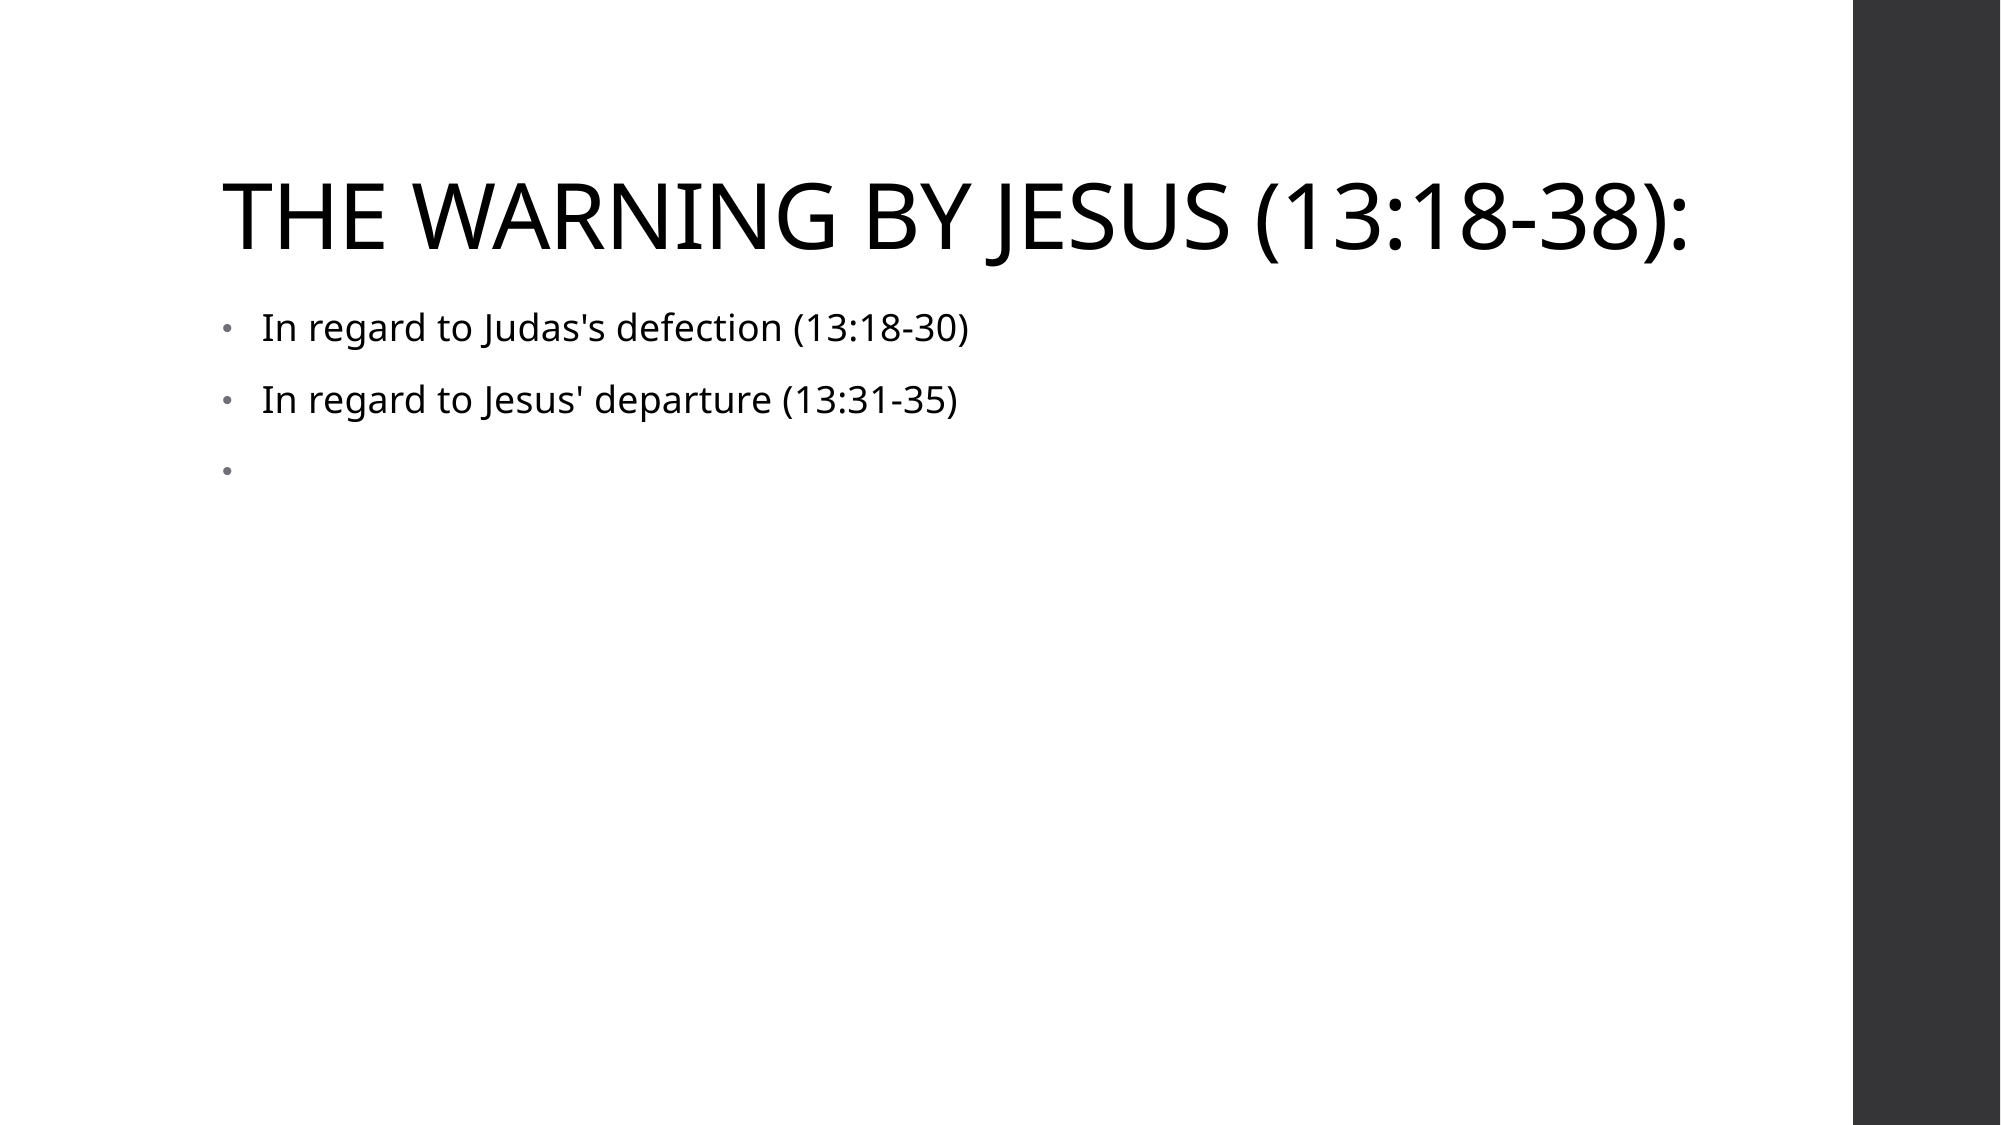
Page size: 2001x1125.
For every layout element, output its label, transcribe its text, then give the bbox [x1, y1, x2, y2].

title THE WARNING BY JESUS (13:18-38): [206, 60, 1797, 278]
list In regard to Judas's defection (13:18-30) In regard to Jesus' departure (13:31-35) [206, 299, 1617, 1014]
